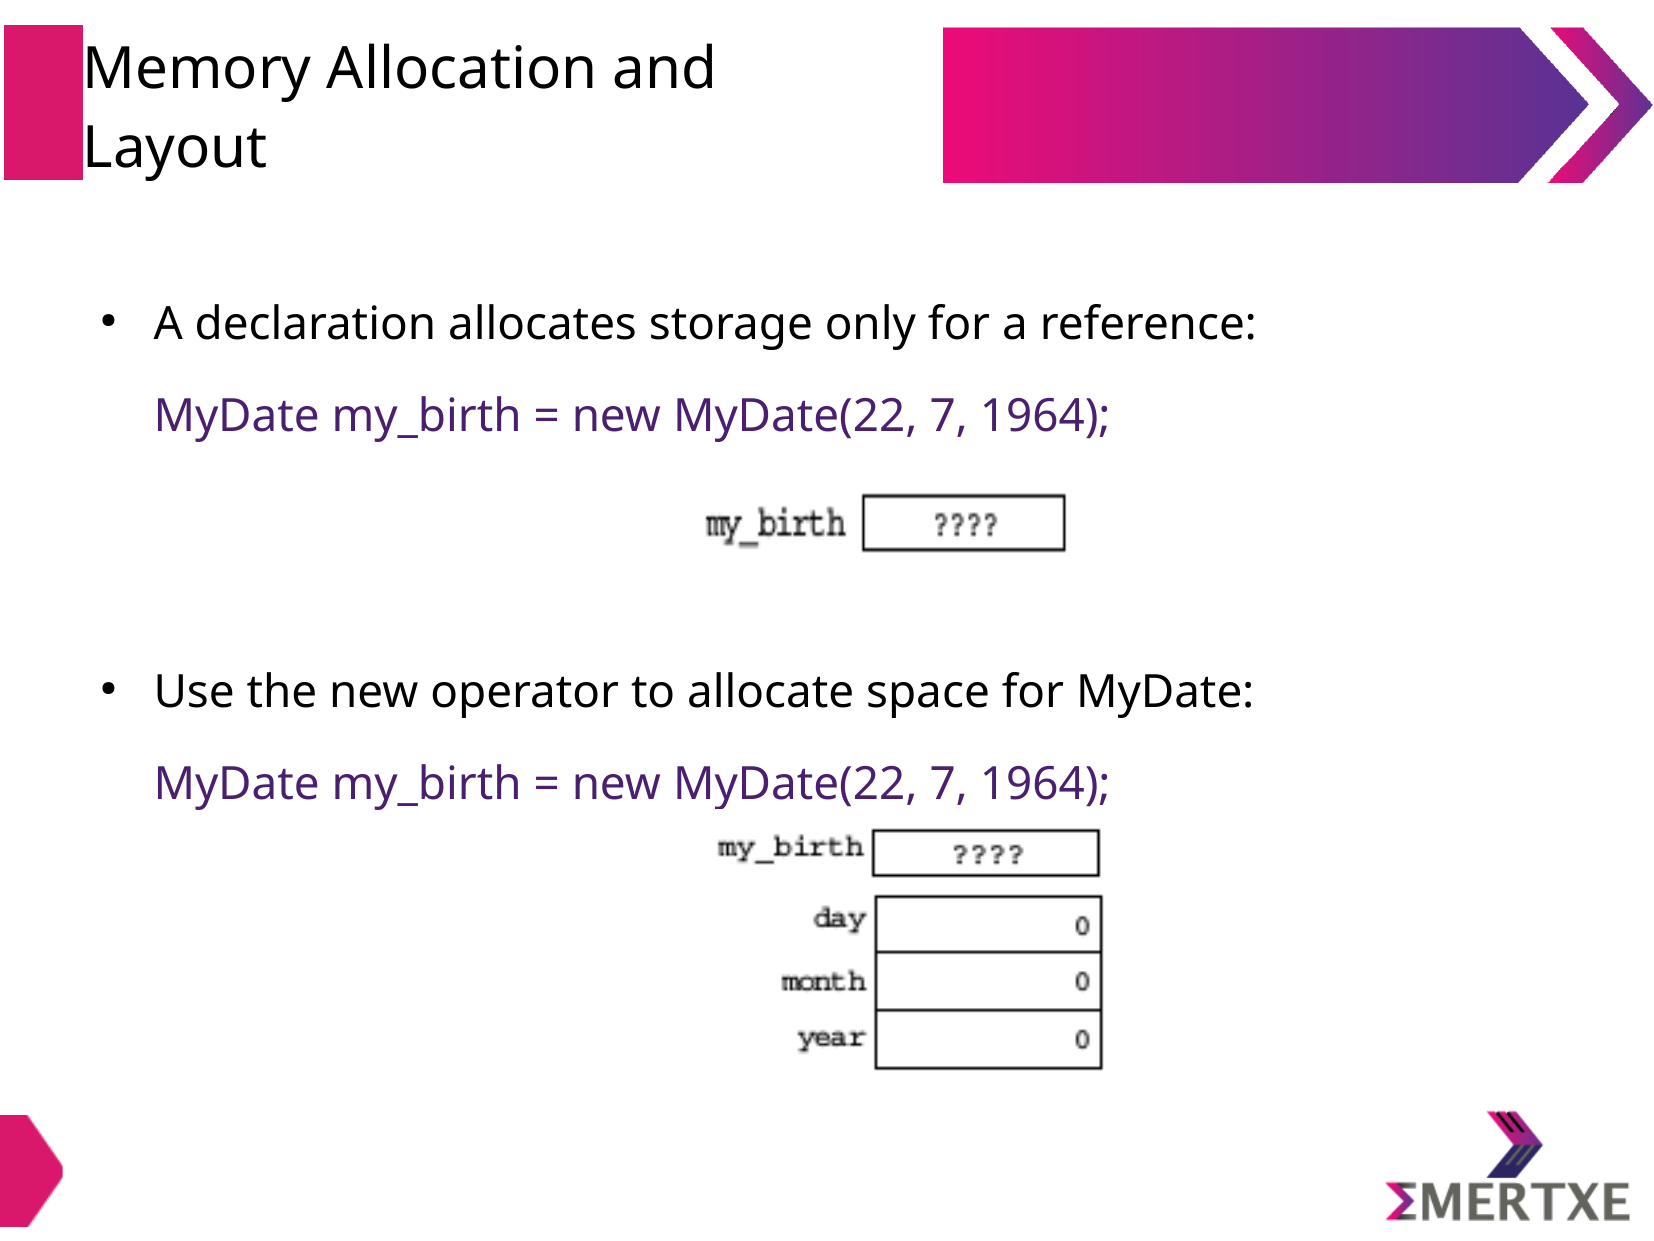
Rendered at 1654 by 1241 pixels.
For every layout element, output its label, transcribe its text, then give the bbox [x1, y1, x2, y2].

picture [1571, 27, 1653, 183]
picture [690, 809, 1204, 1111]
title Memory Allocation and Layout [82, 2, 1571, 210]
list A declaration allocates storage only for a reference: MyDate my_birth = new MyDate(22, 7, 1964); Use the new operator to allocate space for MyDate: MyDate my_birth = new MyDate(22, 7, 1964); [82, 290, 1571, 1010]
picture [1385, 1107, 1631, 1221]
picture [662, 467, 1156, 601]
